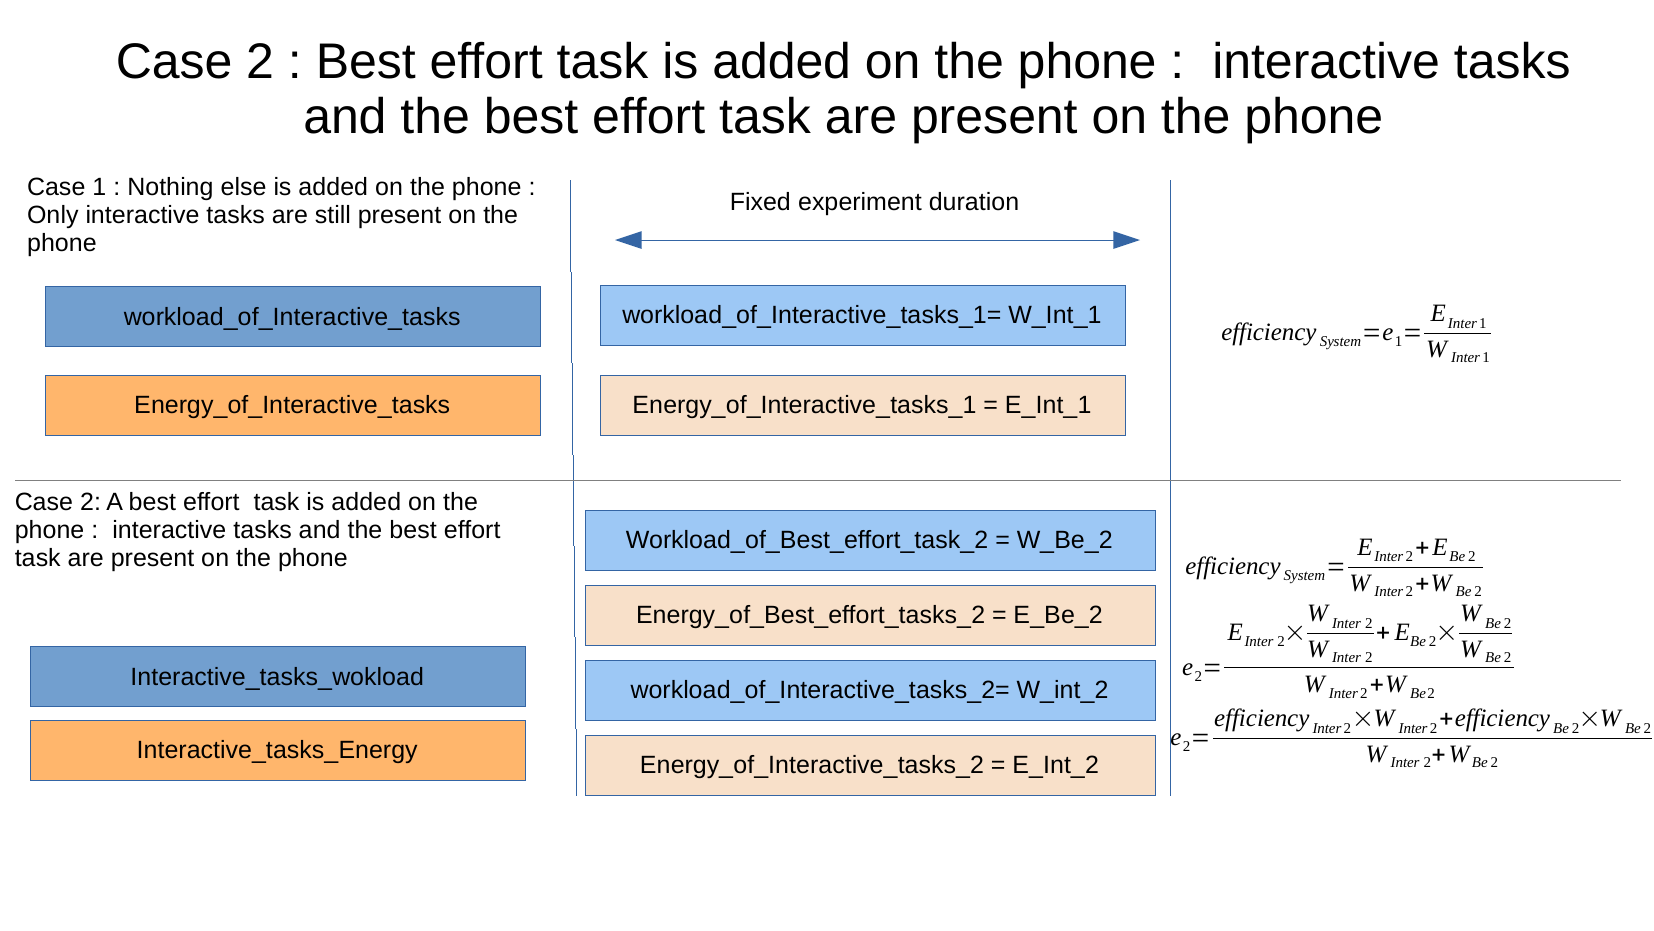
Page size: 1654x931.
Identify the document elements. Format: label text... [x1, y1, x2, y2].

chart [1175, 533, 1522, 702]
text_box Case 2: A best effort task is added on the phone : interactive tasks and the best effort task are present on the phone [0, 480, 543, 602]
chart [1164, 705, 1654, 772]
text_box Fixed experiment duration [715, 180, 1036, 223]
text_box Interactive_tasks_wokload [30, 646, 526, 707]
text_box Interactive_tasks_Energy [30, 720, 526, 781]
text_box Energy_of_Interactive_tasks_1 = E_Int_1 [600, 375, 1126, 436]
text_box workload_of_Interactive_tasks [45, 287, 541, 347]
text_box Energy_of_Interactive_tasks_2 = E_Int_2 [585, 735, 1156, 796]
text_box Workload_of_Best_effort_task_2 = W_Be_2 [585, 510, 1156, 571]
text_box Case 1 : Nothing else is added on the phone : Only interactive tasks are still present on the phone [12, 165, 556, 287]
chart [1215, 300, 1499, 367]
text_box workload_of_Interactive_tasks_2= W_int_2 [585, 660, 1156, 721]
text_box workload_of_Interactive_tasks_1= W_Int_1 [600, 285, 1126, 346]
text_box Energy_of_Best_effort_tasks_2 = E_Be_2 [585, 585, 1156, 646]
text_box Energy_of_Interactive_tasks [45, 375, 541, 436]
title Case 2 : Best effort task is added on the phone : interactive tasks and the best effort task are present on the phone [112, 27, 1576, 151]
